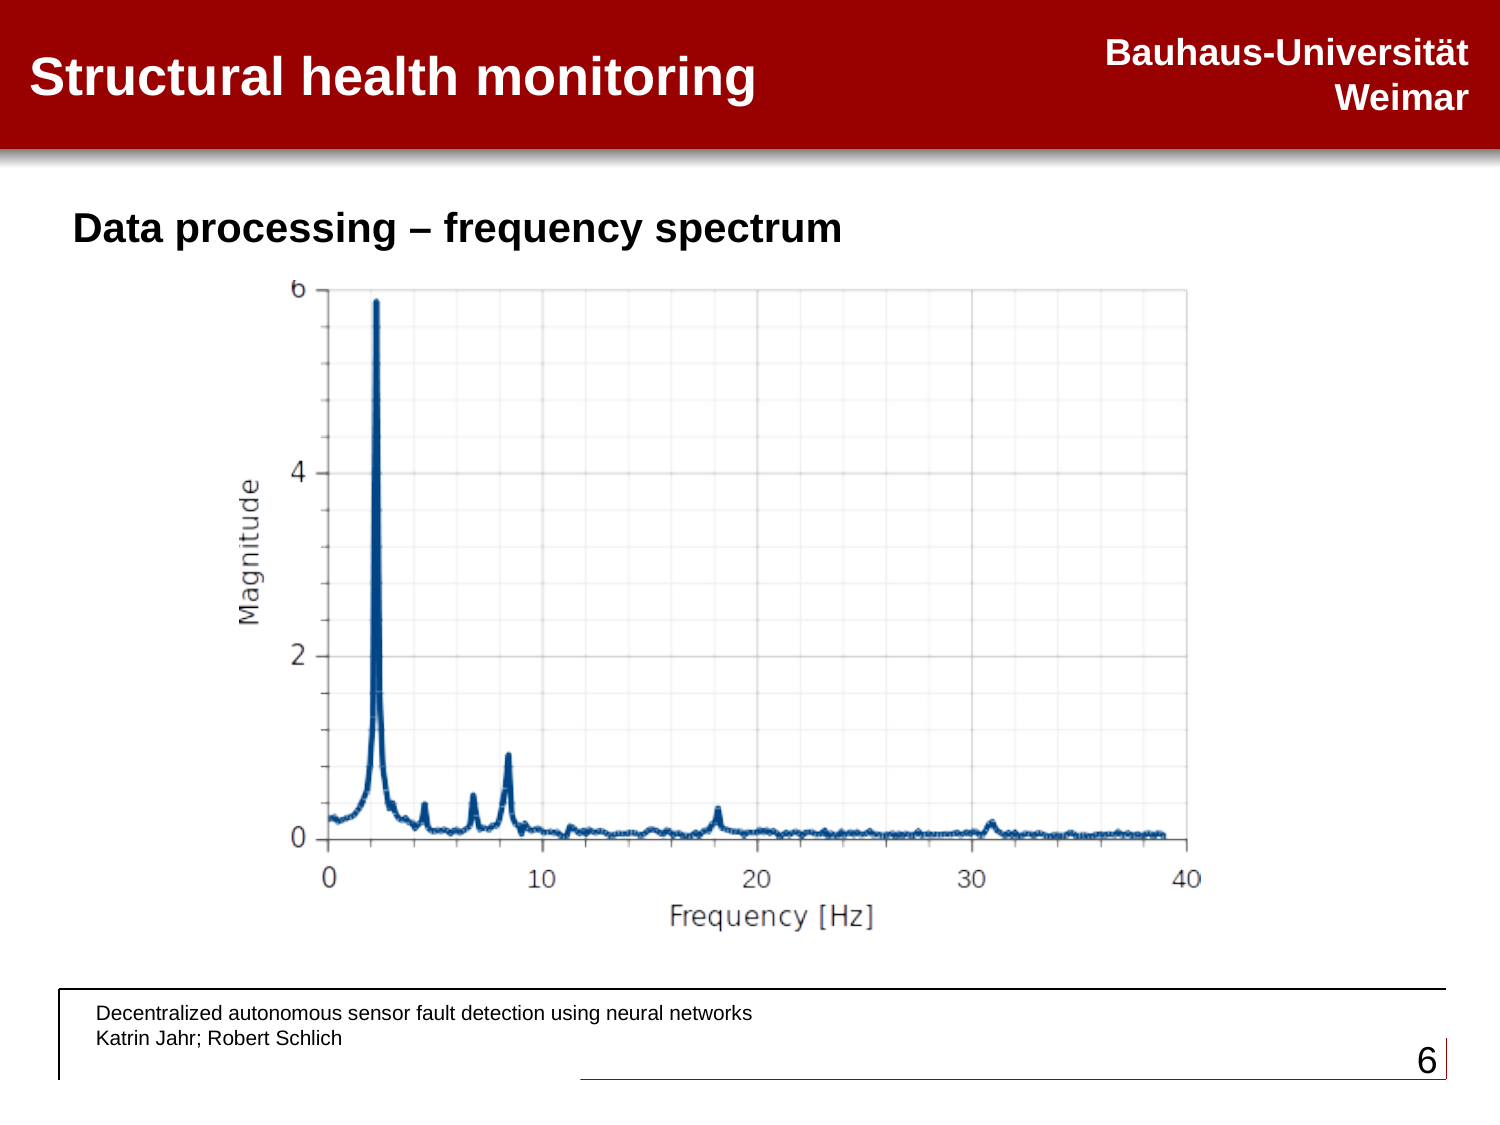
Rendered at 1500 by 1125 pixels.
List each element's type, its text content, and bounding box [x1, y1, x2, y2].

text_box Data processing – frequency spectrum [57, 193, 1500, 256]
text_box Structural health monitoring [29, 0, 1103, 153]
picture [239, 280, 1201, 934]
